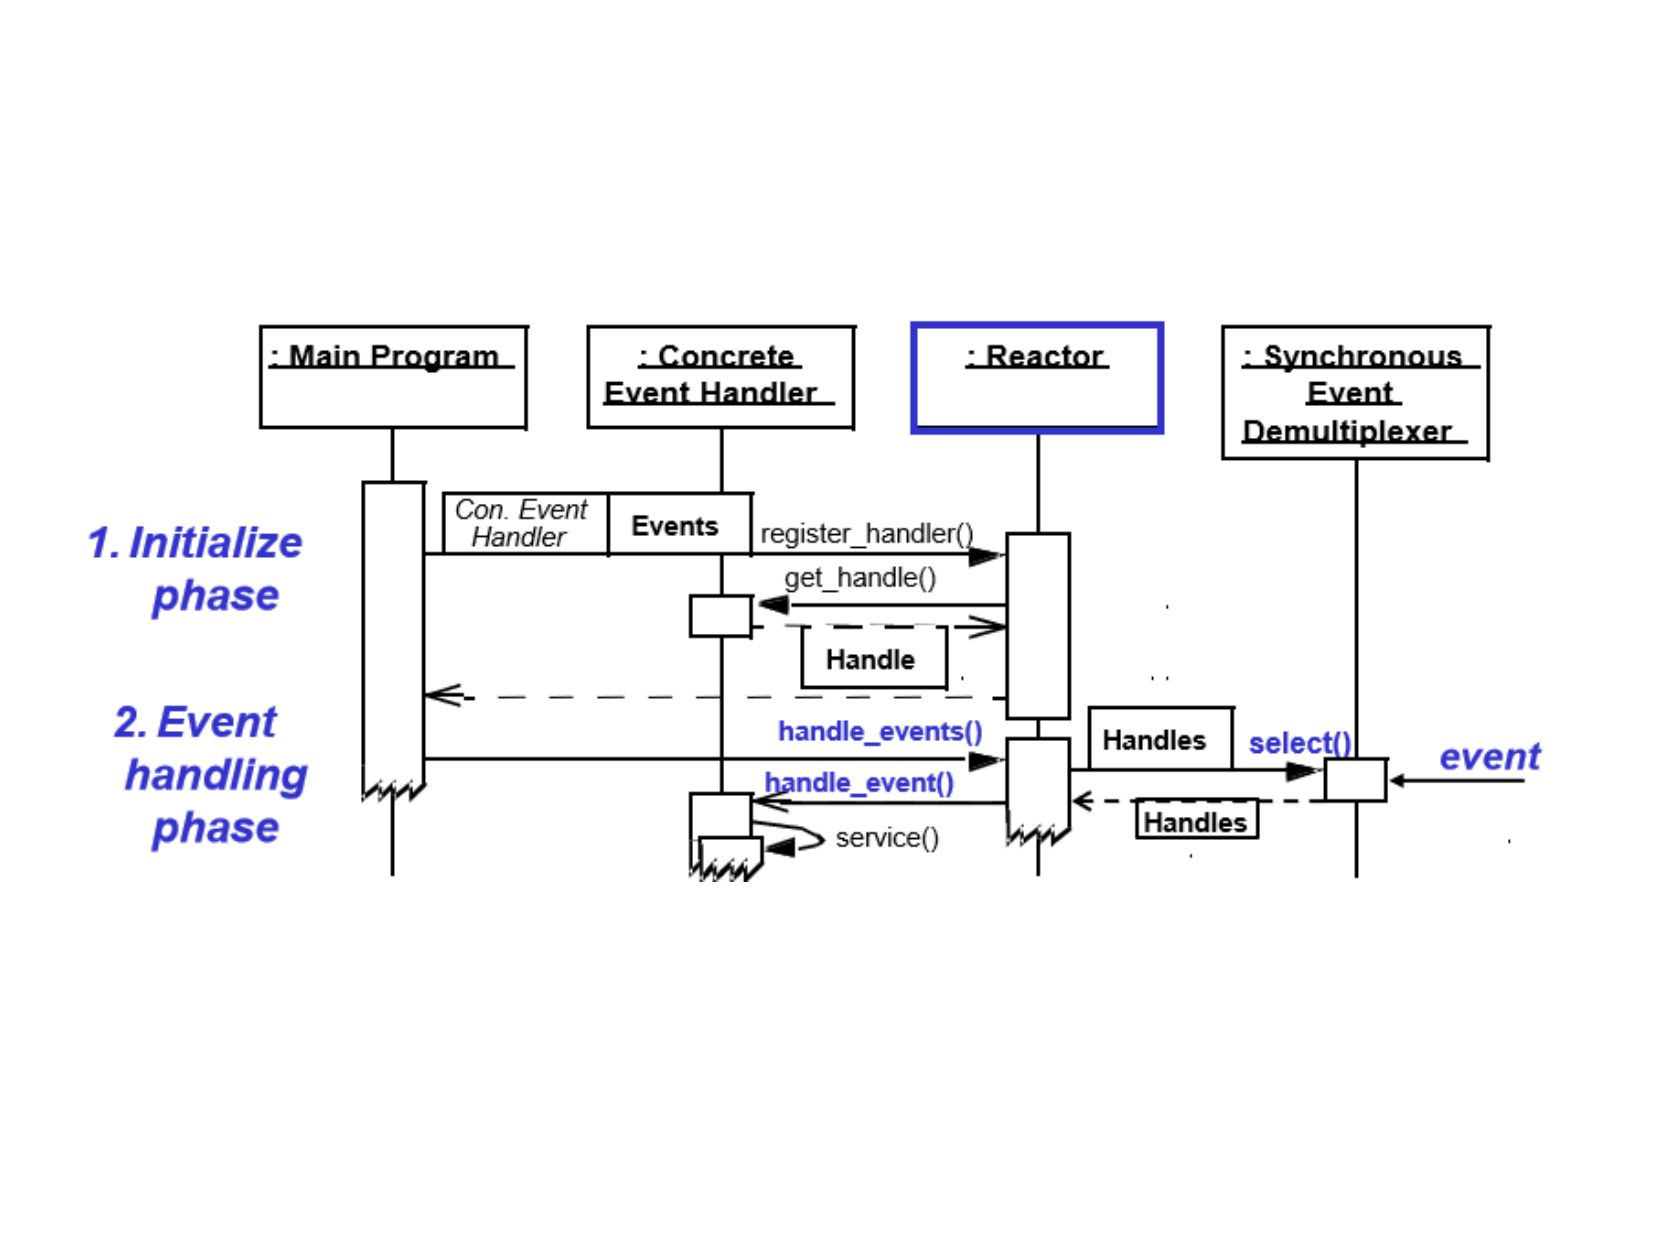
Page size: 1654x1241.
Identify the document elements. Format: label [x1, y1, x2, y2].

picture [82, 318, 1571, 882]
